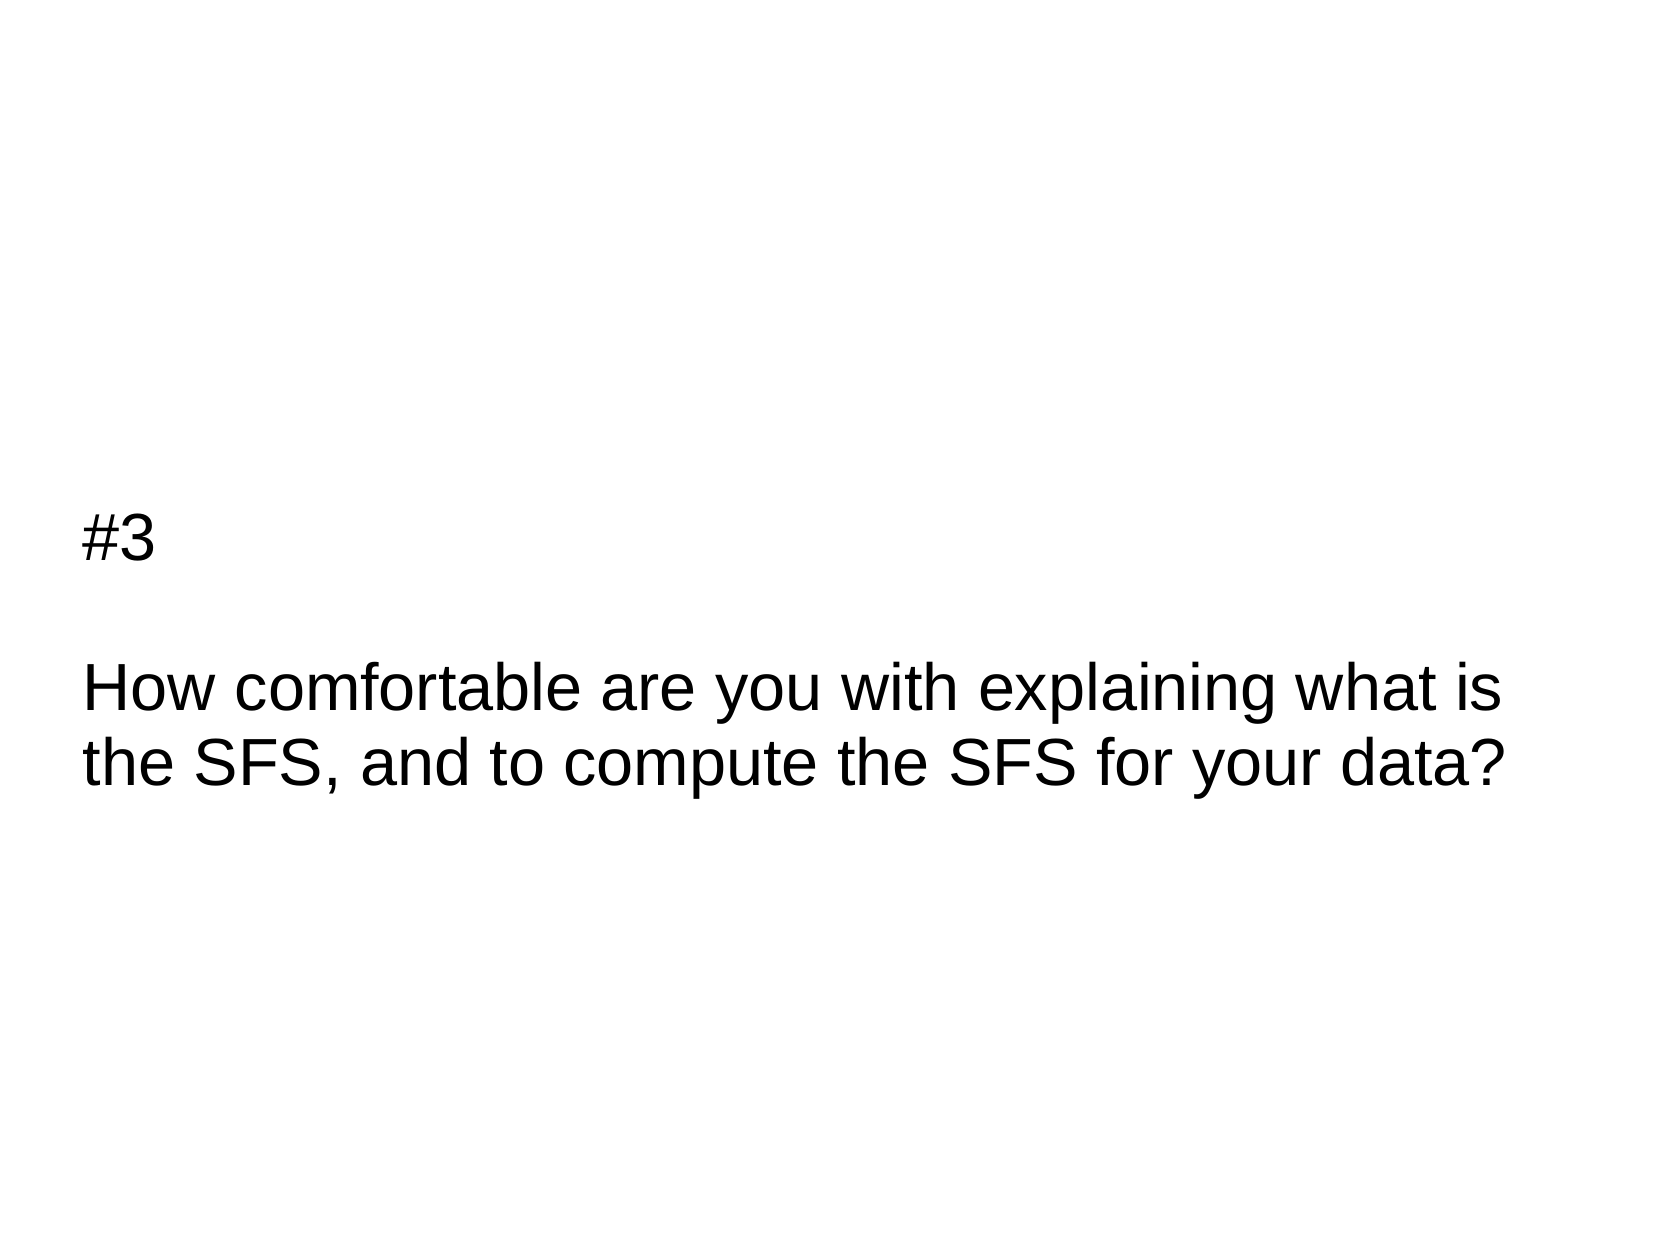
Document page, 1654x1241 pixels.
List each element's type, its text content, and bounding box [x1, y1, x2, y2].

subtitle #3 How comfortable are you with explaining what is the SFS, and to compute the SFS for your data? [82, 290, 1571, 1010]
